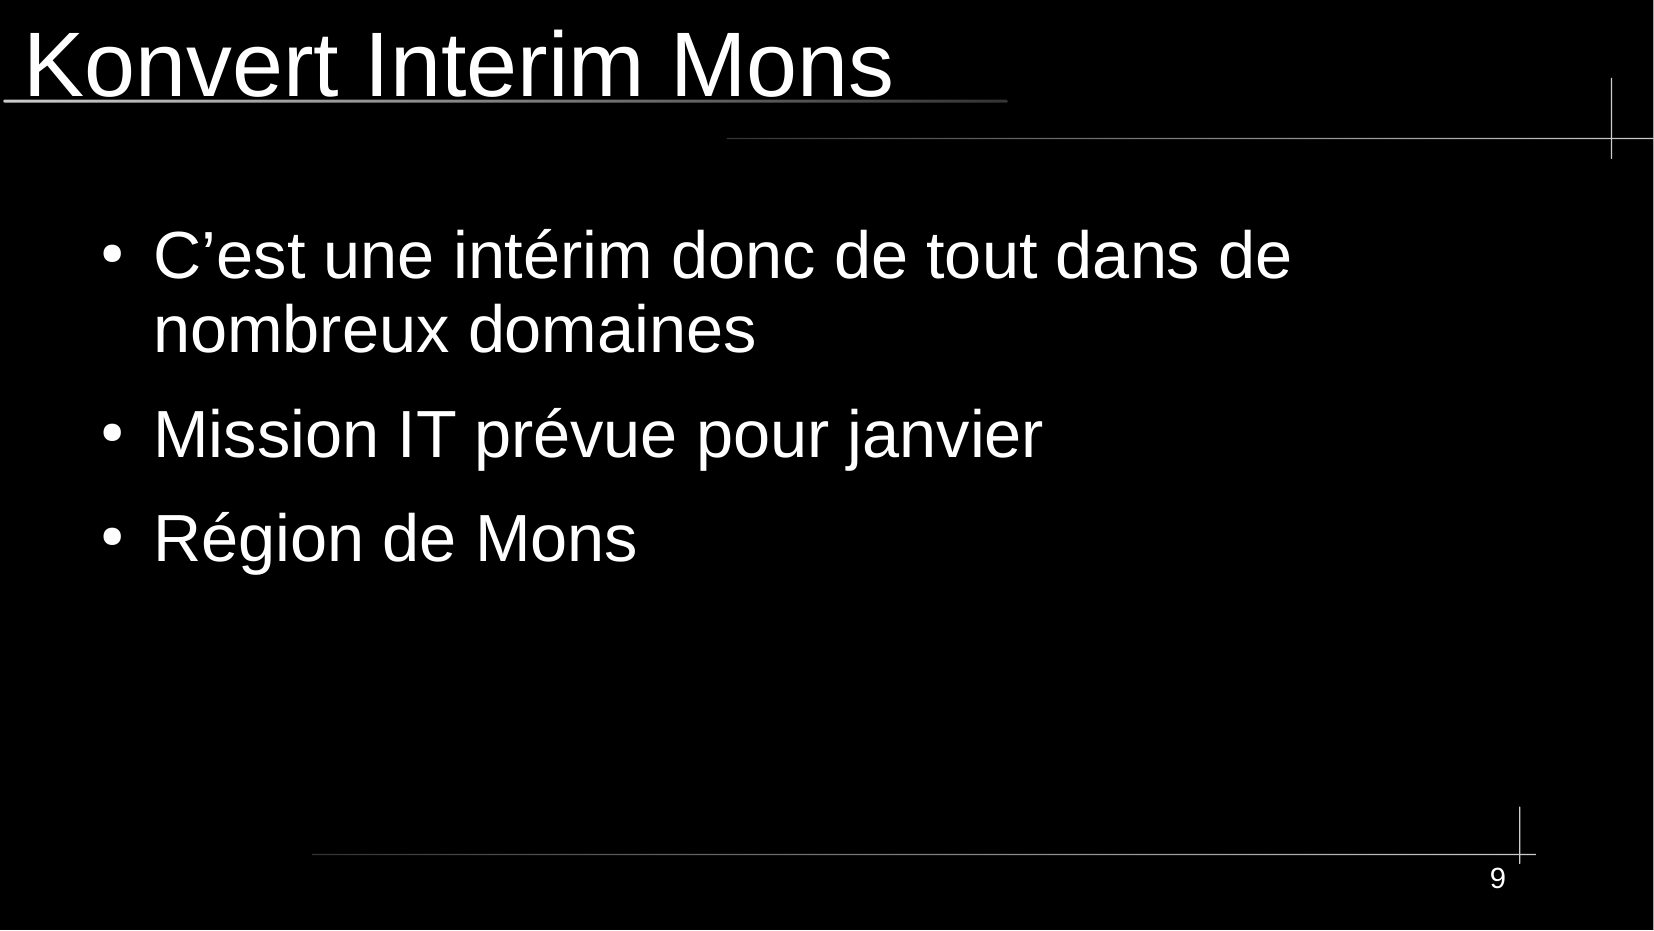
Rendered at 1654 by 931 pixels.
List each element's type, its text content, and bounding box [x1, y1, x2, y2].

title Konvert Interim Mons [23, 11, 1589, 119]
list C’est une intérim donc de tout dans de nombreux domaines Mission IT prévue pour janvier Région de Mons [82, 217, 1571, 758]
